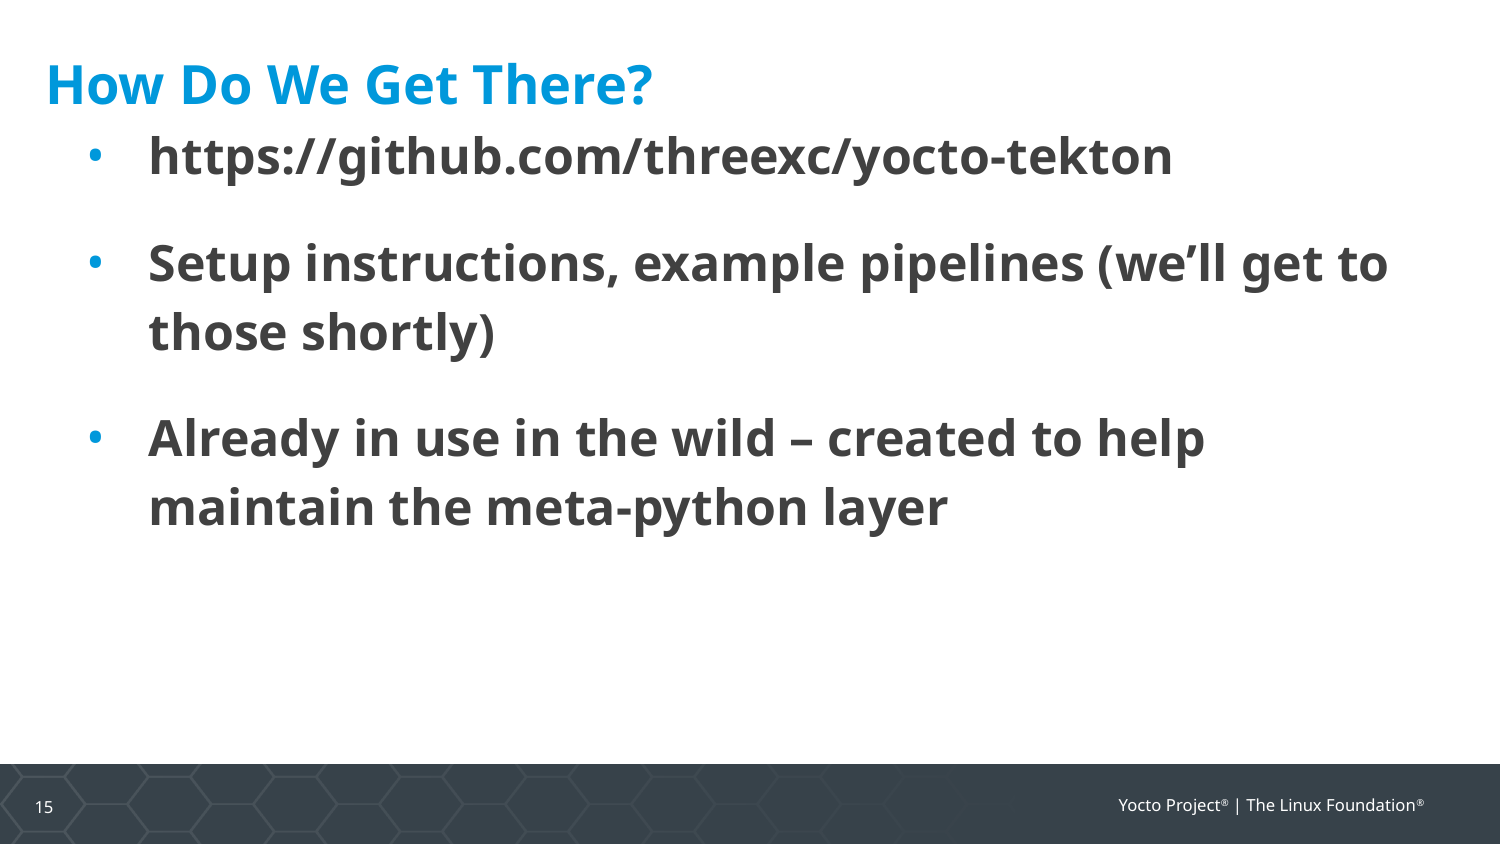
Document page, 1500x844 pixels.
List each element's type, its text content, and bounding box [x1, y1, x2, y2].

title How Do We Get There? [44, 50, 1395, 160]
list https://github.com/threexc/yocto-tekton Setup instructions, example pipelines (we’ll get to those shortly) Already in use in the wild – created to help maintain the meta-python layer [73, 115, 1425, 734]
picture [0, 0, 1500, 844]
